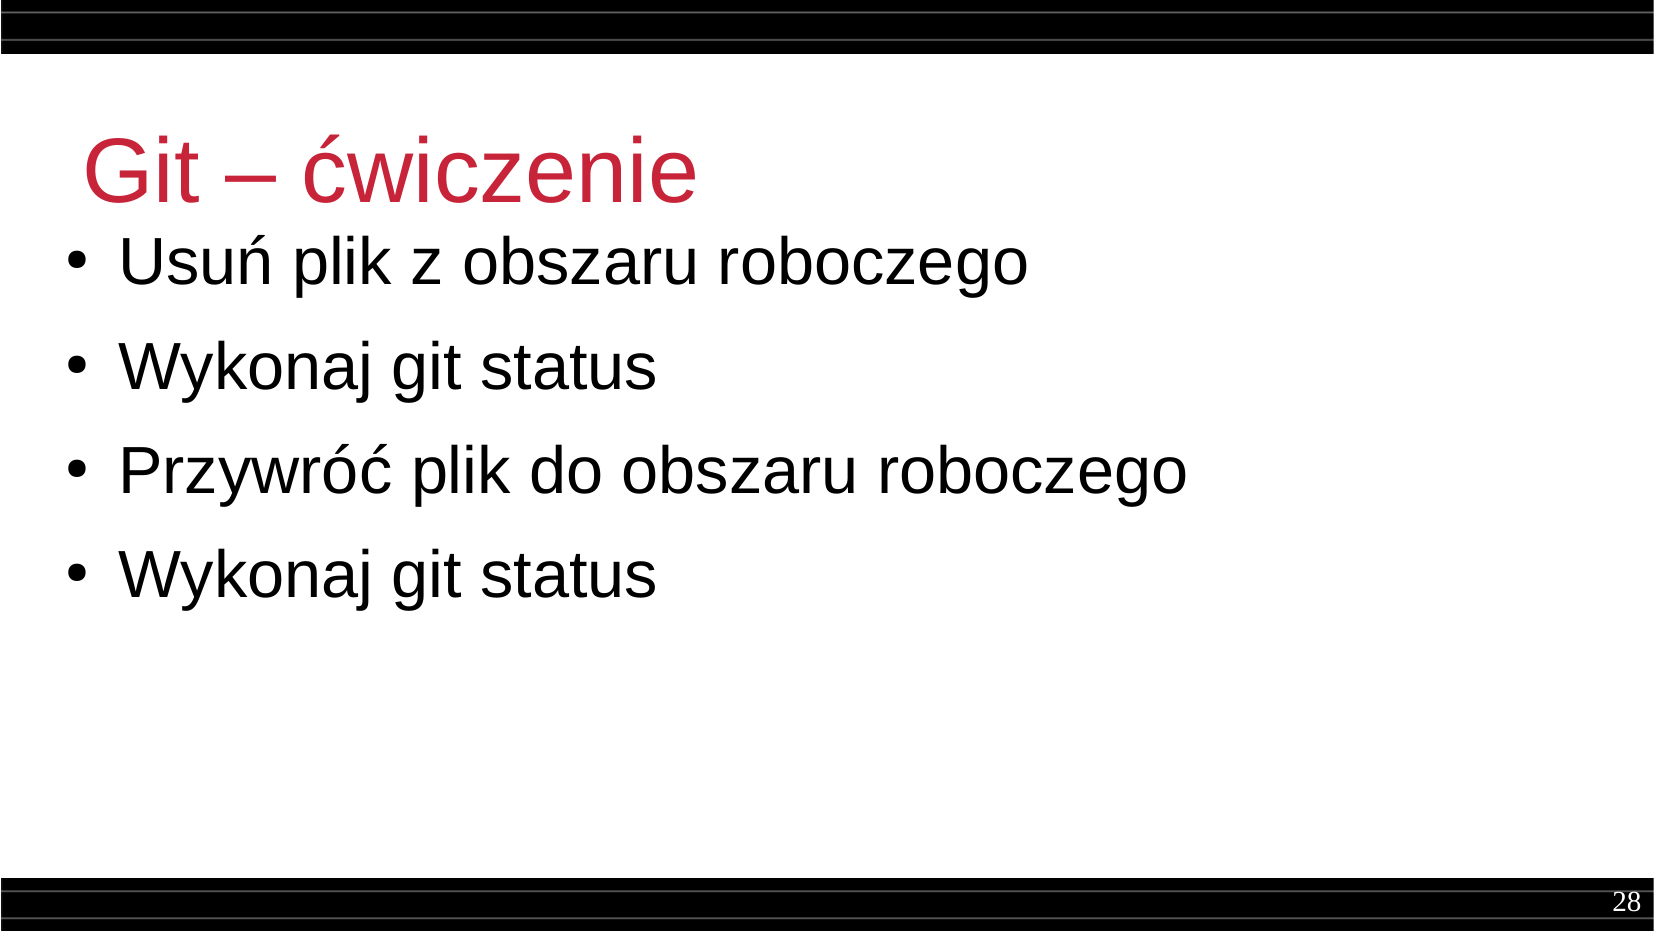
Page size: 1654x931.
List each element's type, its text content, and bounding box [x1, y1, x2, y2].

picture [1, 0, 1654, 54]
title Git – ćwiczenie [82, 92, 1571, 249]
list Usuń plik z obszaru roboczego Wykonaj git status Przywróć plik do obszaru roboczego Wykonaj git status [47, 224, 1536, 804]
picture [1, 878, 1654, 931]
